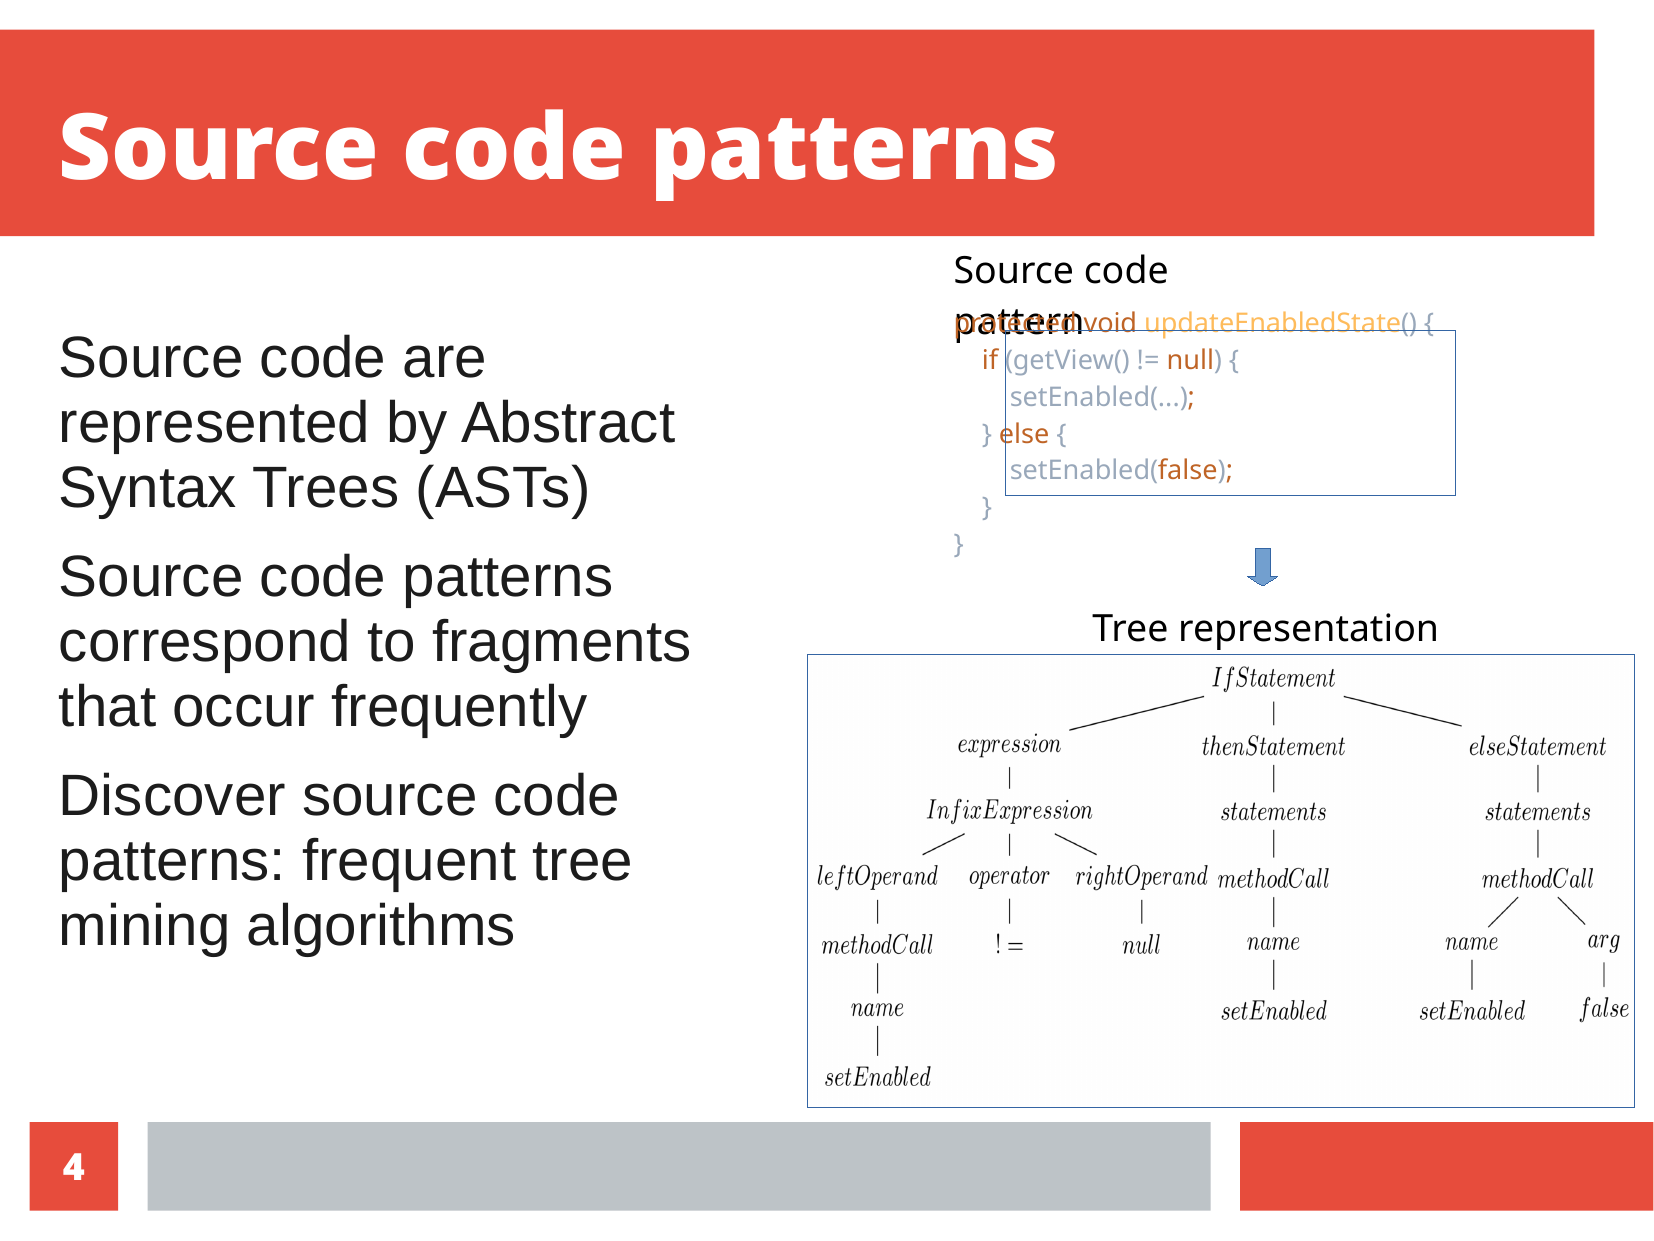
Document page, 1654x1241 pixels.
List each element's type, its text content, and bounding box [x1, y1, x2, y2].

text_box protected void updateEnabledState() { if (getView() != null) { setEnabled(...); } else { setEnabled(false); } } [939, 296, 1585, 531]
picture [807, 654, 1635, 1108]
list Source code are represented by Abstract Syntax Trees (ASTs) Source code patterns correspond to fragments that occur frequently Discover source code patterns: frequent tree mining algorithms [59, 324, 796, 1093]
text_box Source code pattern [939, 236, 1315, 296]
text_box [1247, 548, 1278, 586]
text_box Tree representation [1070, 594, 1461, 657]
title Source code patterns [59, 59, 1595, 207]
